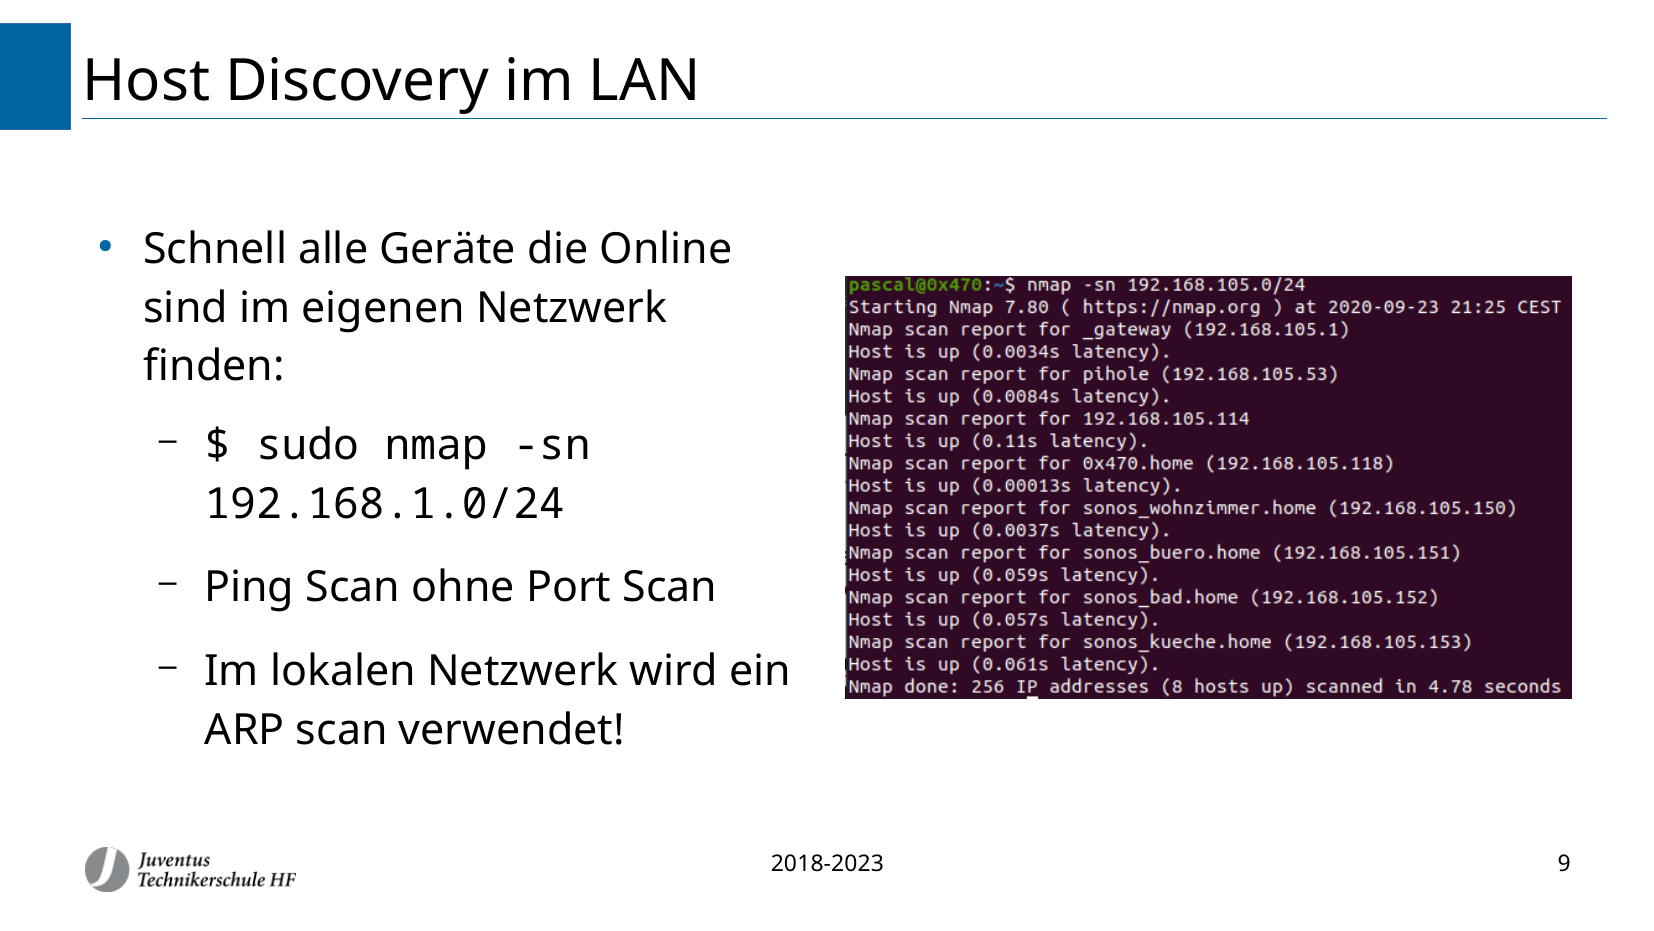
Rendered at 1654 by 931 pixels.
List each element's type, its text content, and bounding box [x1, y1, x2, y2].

picture [85, 847, 296, 892]
picture [845, 245, 1572, 730]
title Host Discovery im LAN [82, 37, 1571, 119]
list Schnell alle Geräte die Online sind im eigenen Netzwerk finden: $ sudo nmap -sn 192.168.1.0/24 Ping Scan ohne Port Scan Im lokalen Netzwerk wird ein ARP scan verwendet! [82, 217, 809, 758]
